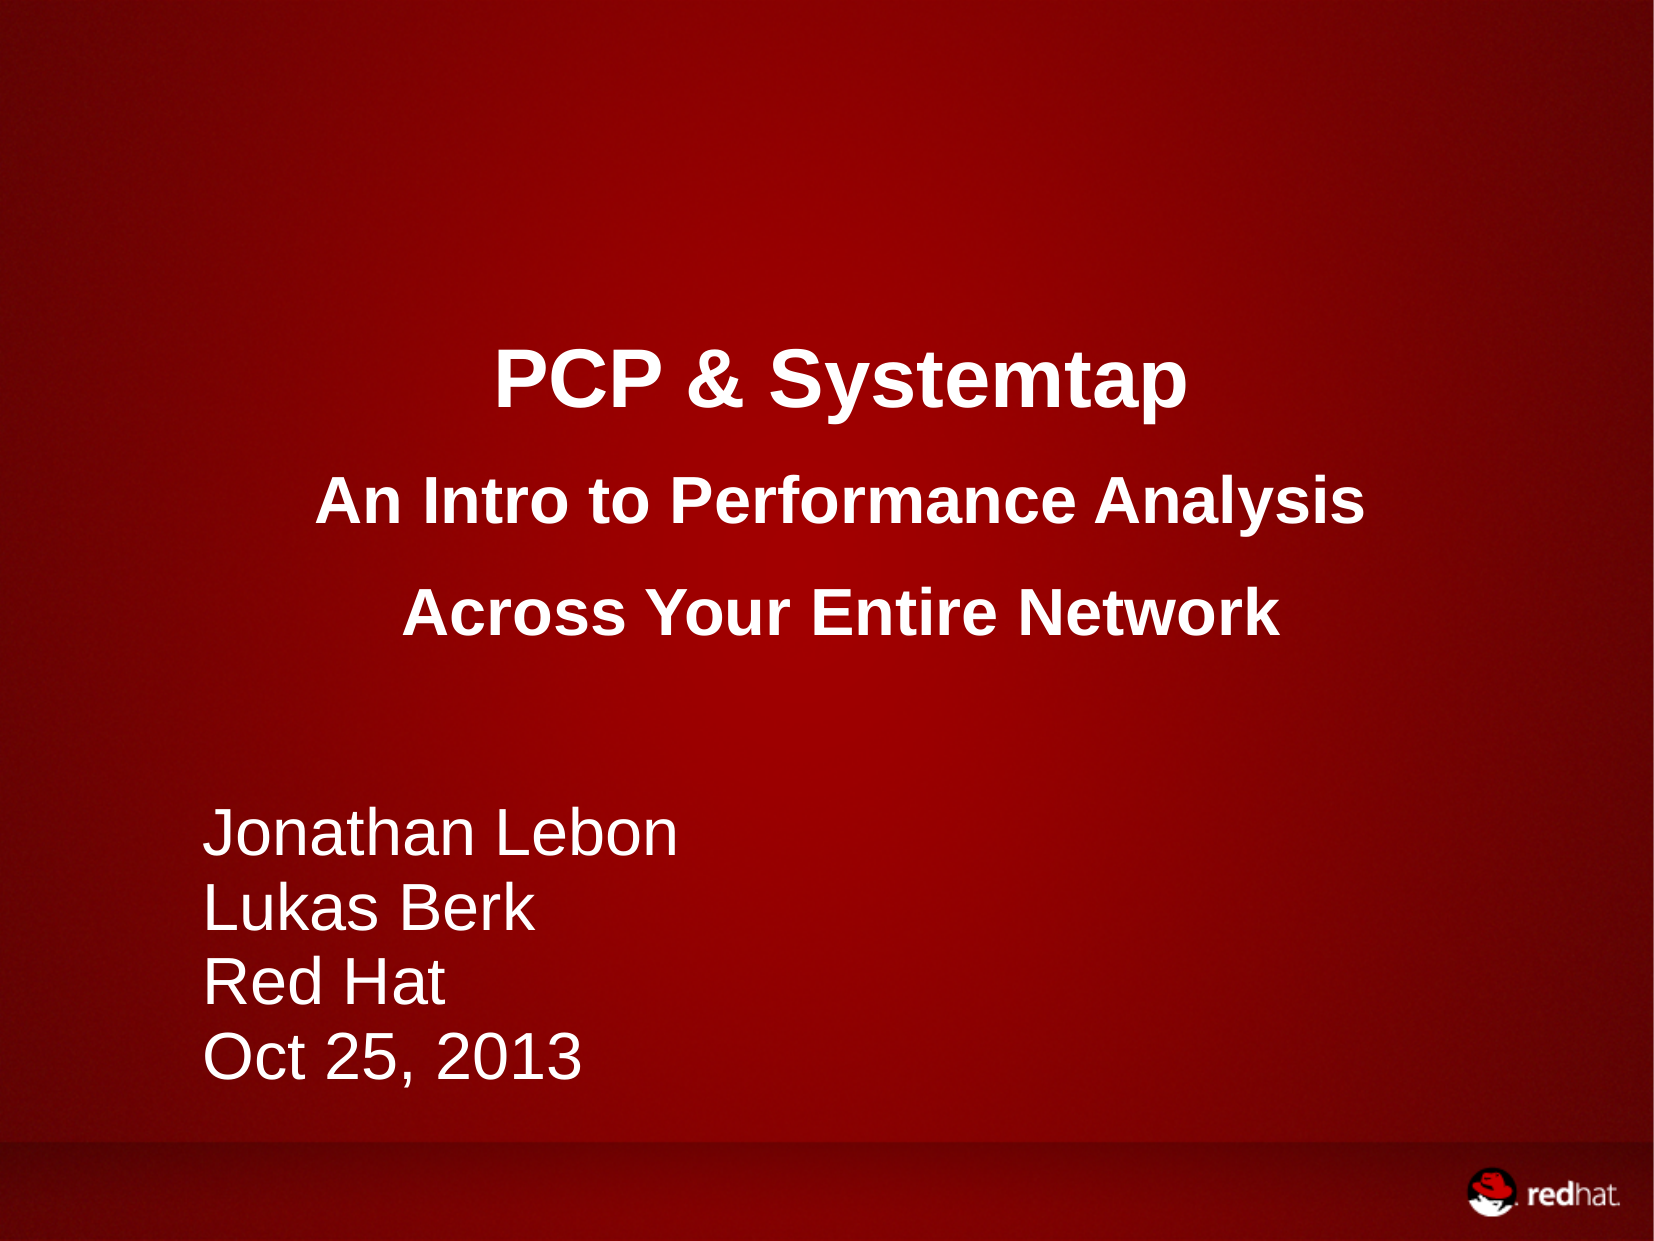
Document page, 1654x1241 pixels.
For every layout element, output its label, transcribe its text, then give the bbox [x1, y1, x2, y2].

text_box Jonathan Lebon Lukas Berk Red Hat Oct 25, 2013 [187, 750, 788, 1065]
text_box PCP & Systemtap An Intro to Performance Analysis Across Your Entire Network [300, 278, 1538, 863]
picture [0, 0, 1654, 1241]
